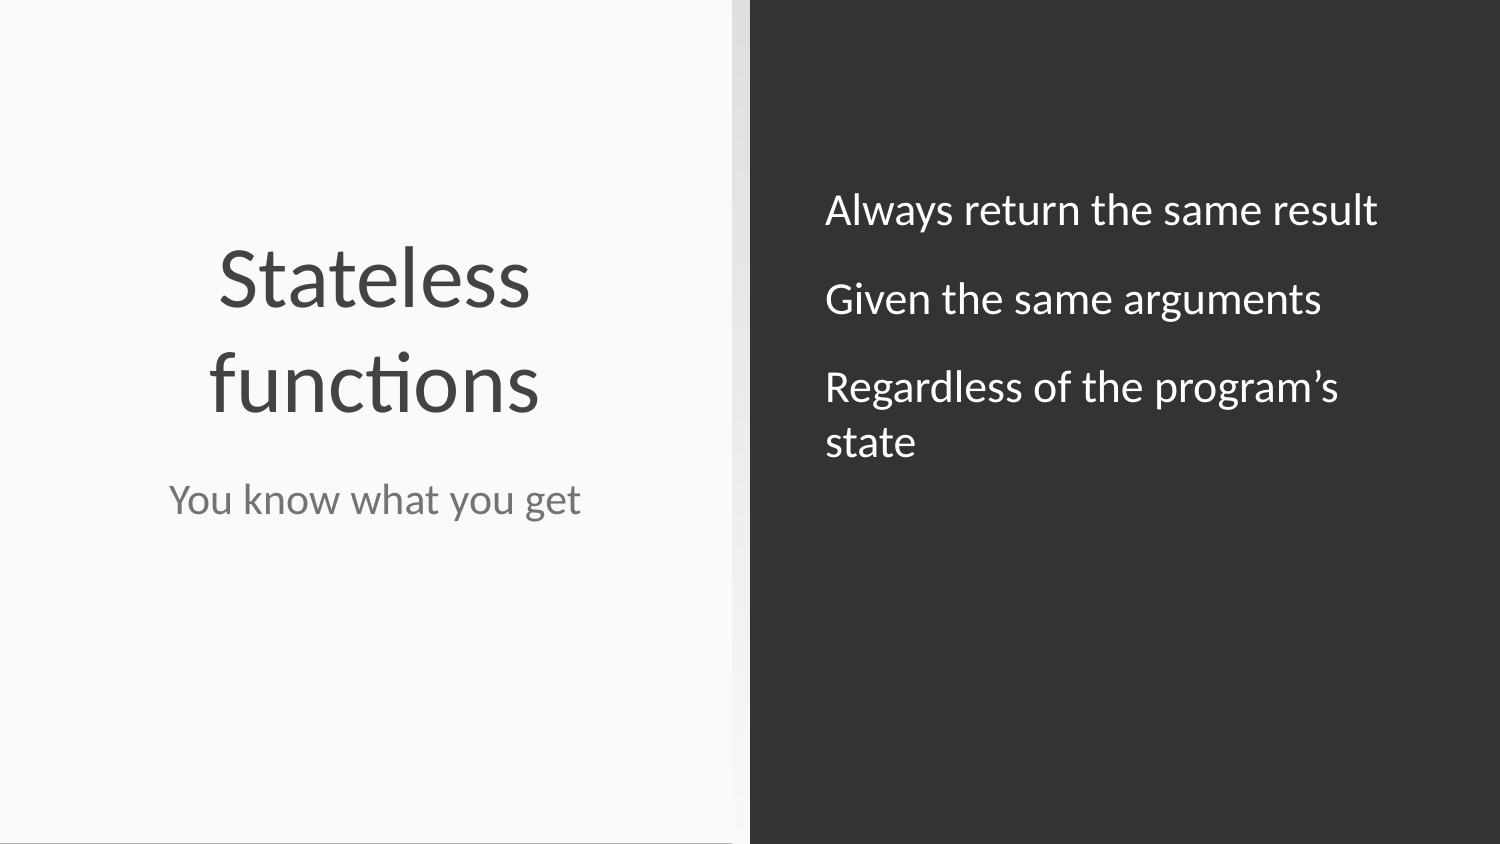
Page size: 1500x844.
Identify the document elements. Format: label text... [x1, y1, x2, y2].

list Always return the same result Given the same arguments Regardless of the program’s state [810, 165, 1440, 725]
subtitle You know what you get [43, 455, 708, 659]
title Stateless functions [43, 202, 708, 446]
